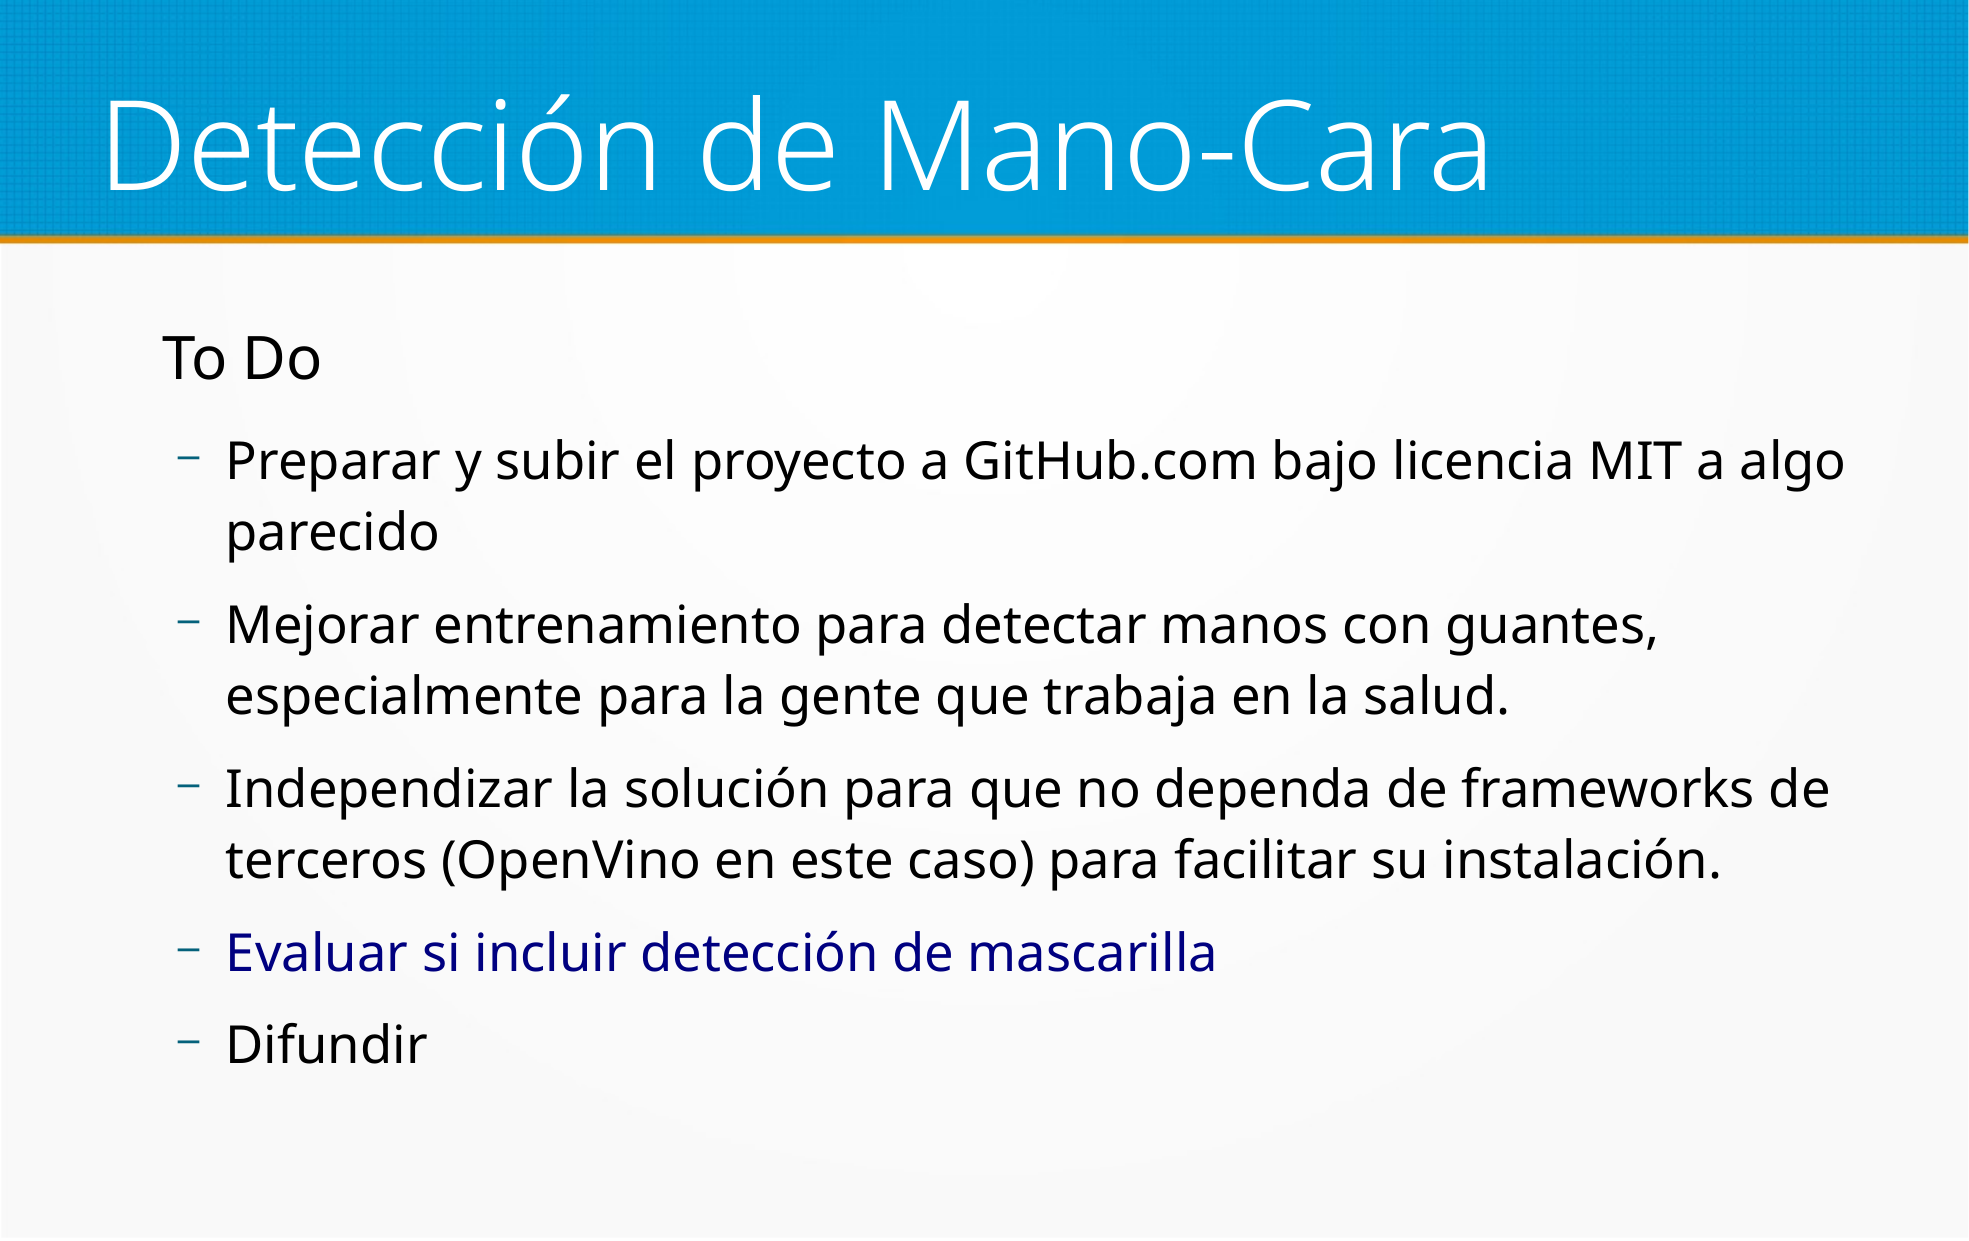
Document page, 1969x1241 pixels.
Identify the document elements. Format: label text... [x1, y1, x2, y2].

title Detección de Mano-Cara [98, 19, 1870, 227]
picture [0, 233, 1969, 1241]
list To Do Preparar y subir el proyecto a GitHub.com bajo licencia MIT a algo parecido Mejorar entrenamiento para detectar manos con guantes, especialmente para la gente que trabaja en la salud. Independizar la solución para que no dependa de frameworks de terceros (OpenVino en este caso) para facilitar su instalación. Evaluar si incluir detección de mascarilla Difundir [98, 315, 1861, 1081]
